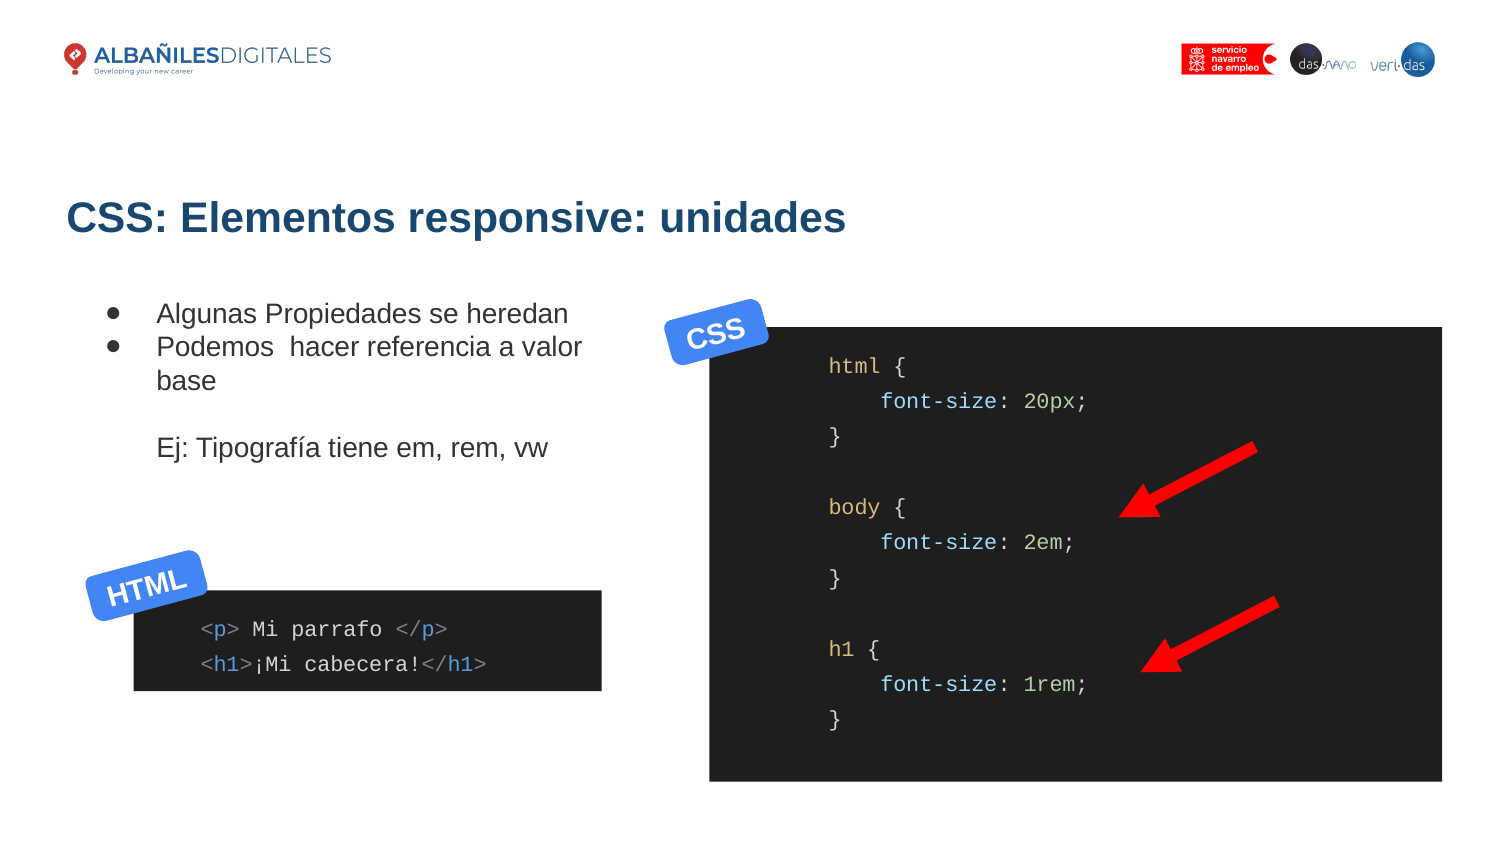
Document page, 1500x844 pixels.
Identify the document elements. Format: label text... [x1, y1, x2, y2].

picture [64, 43, 332, 75]
text_box CSS: Elementos responsive: unidades [66, 179, 929, 318]
text_box Algunas Propiedades se heredan Podemos hacer referencia a valor base Ej: Tipografía tiene em, rem, vw [66, 279, 623, 479]
picture [1181, 43, 1277, 75]
picture [1290, 43, 1356, 75]
text_box <p> Mi parrafo </p> <h1>¡Mi cabecera!</h1> [133, 590, 602, 692]
text_box html { font-size: 20px; } body { font-size: 2em; } h1 { font-size: 1rem; } [709, 327, 1443, 782]
picture [1370, 42, 1435, 77]
text_box CSS [664, 299, 769, 366]
text_box HTML [85, 550, 208, 622]
